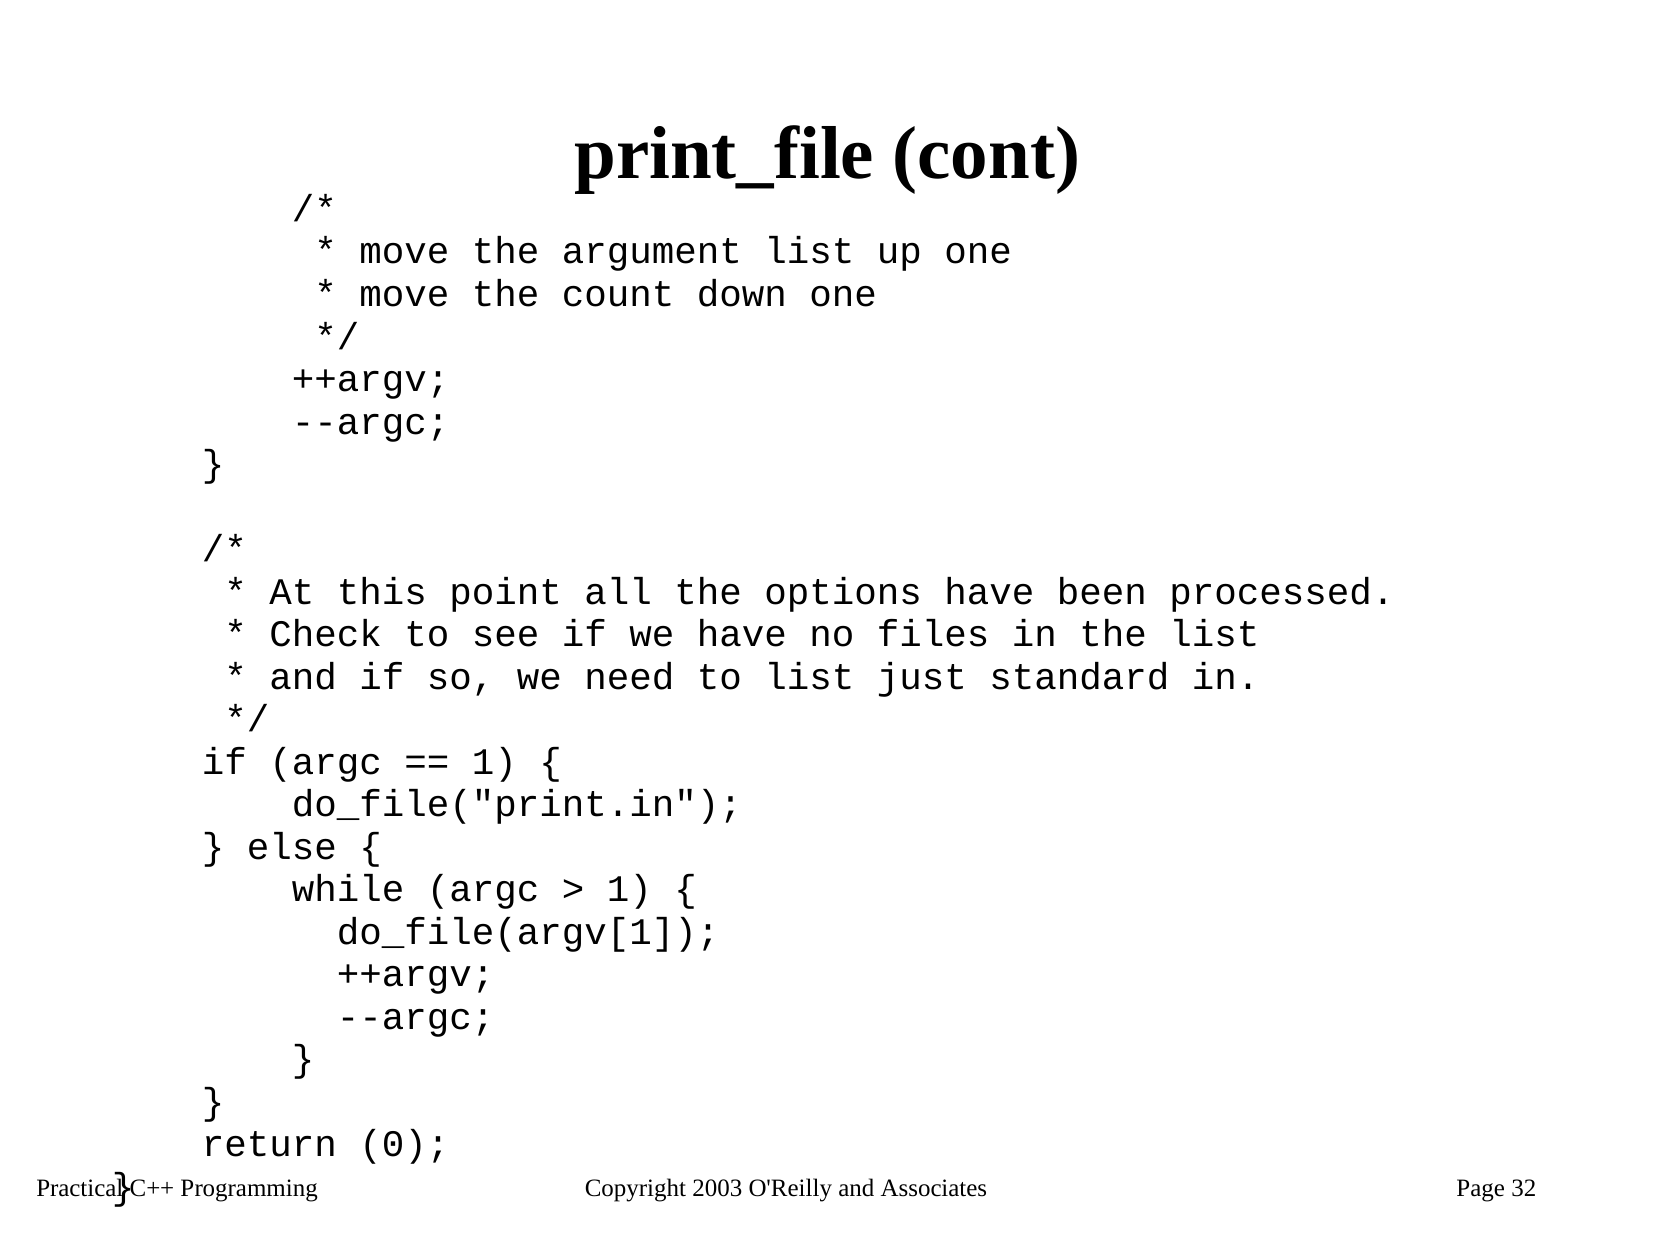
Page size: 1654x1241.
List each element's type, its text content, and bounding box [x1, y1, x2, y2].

subtitle /* * move the argument list up one * move the count down one */ ++argv; --argc; } /* * At this point all the options have been processed. * Check to see if we have no files in the list * and if so, we need to list just standard in. */ if (argc == 1) { do_file("print.in"); } else { while (argc > 1) { do_file(argv[1]); ++argv; --argc; } } return (0); } [111, 222, 1524, 1179]
title print_file (cont) [121, 49, 1534, 257]
